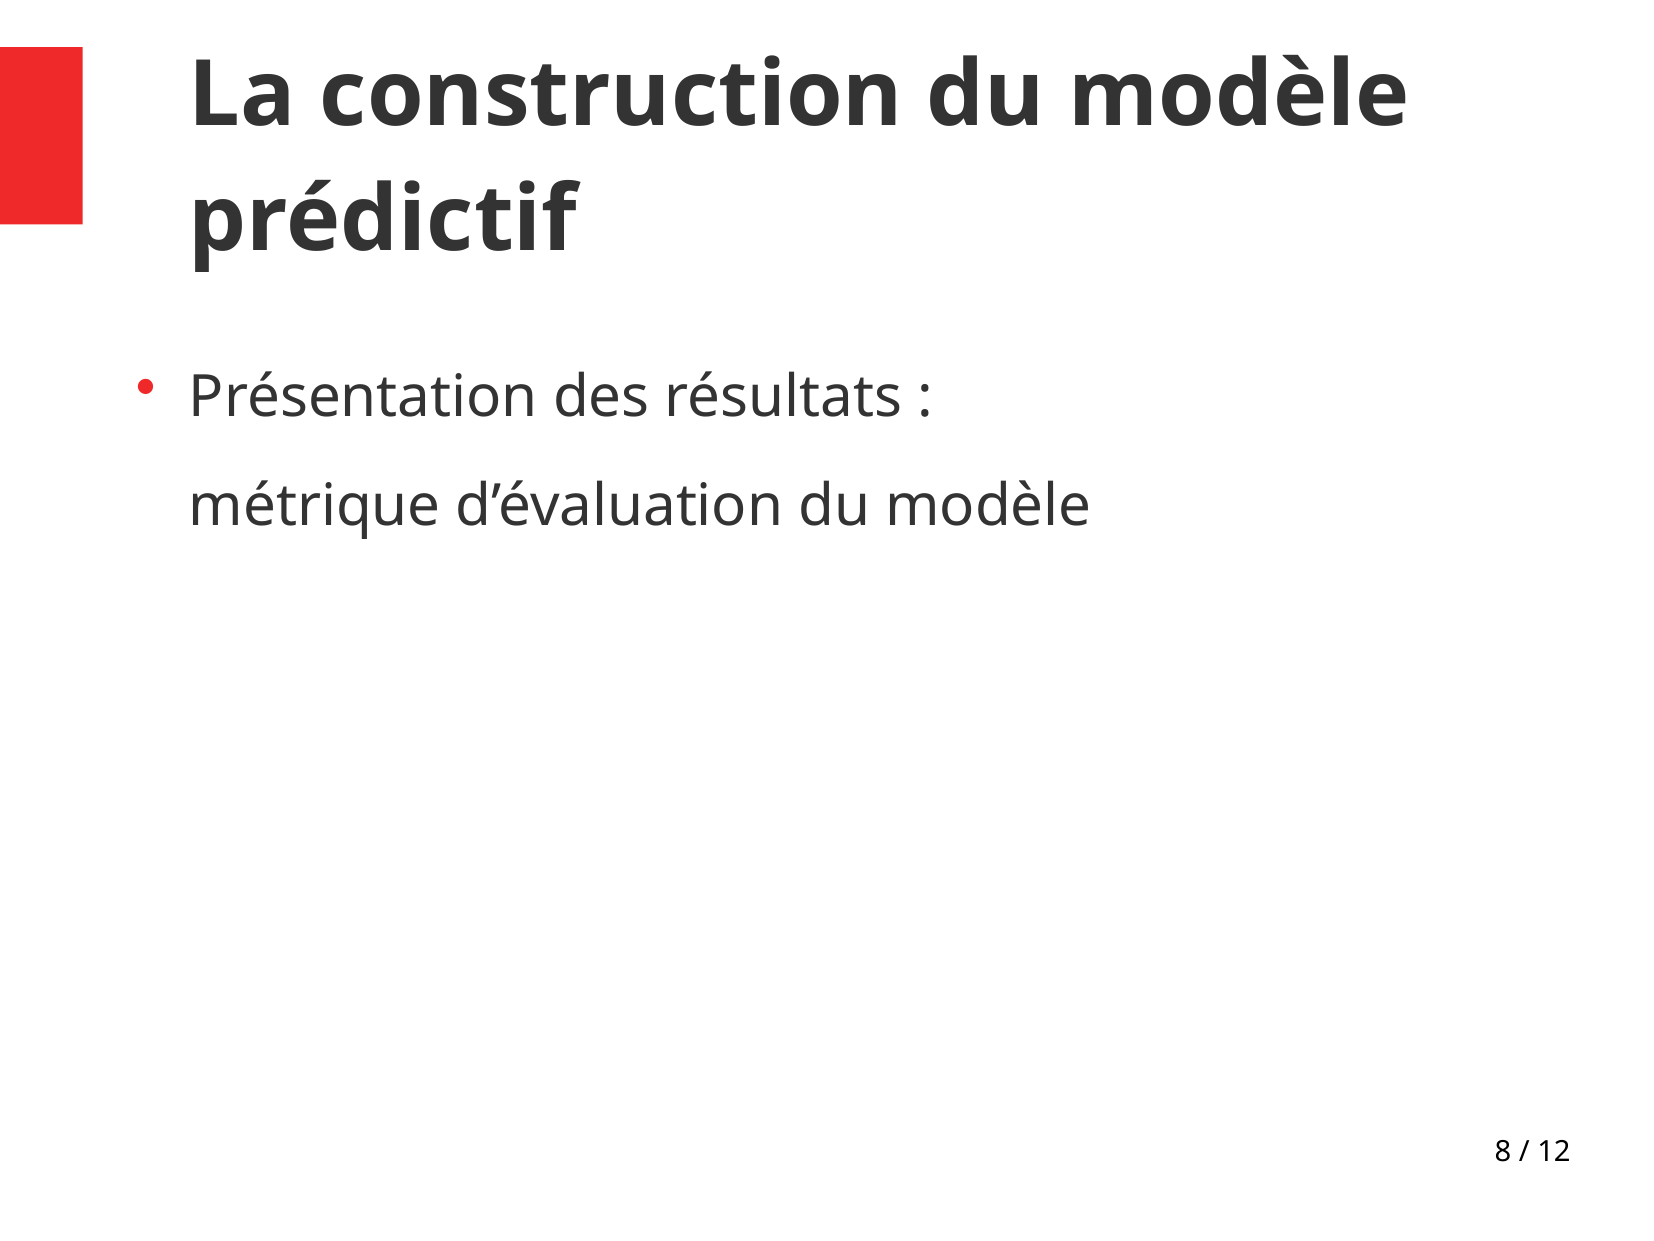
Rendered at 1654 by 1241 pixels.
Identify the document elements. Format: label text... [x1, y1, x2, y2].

title La construction du modèle prédictif [118, 27, 1571, 278]
list Présentation des résultats : métrique d’évaluation du modèle [118, 354, 1536, 1074]
